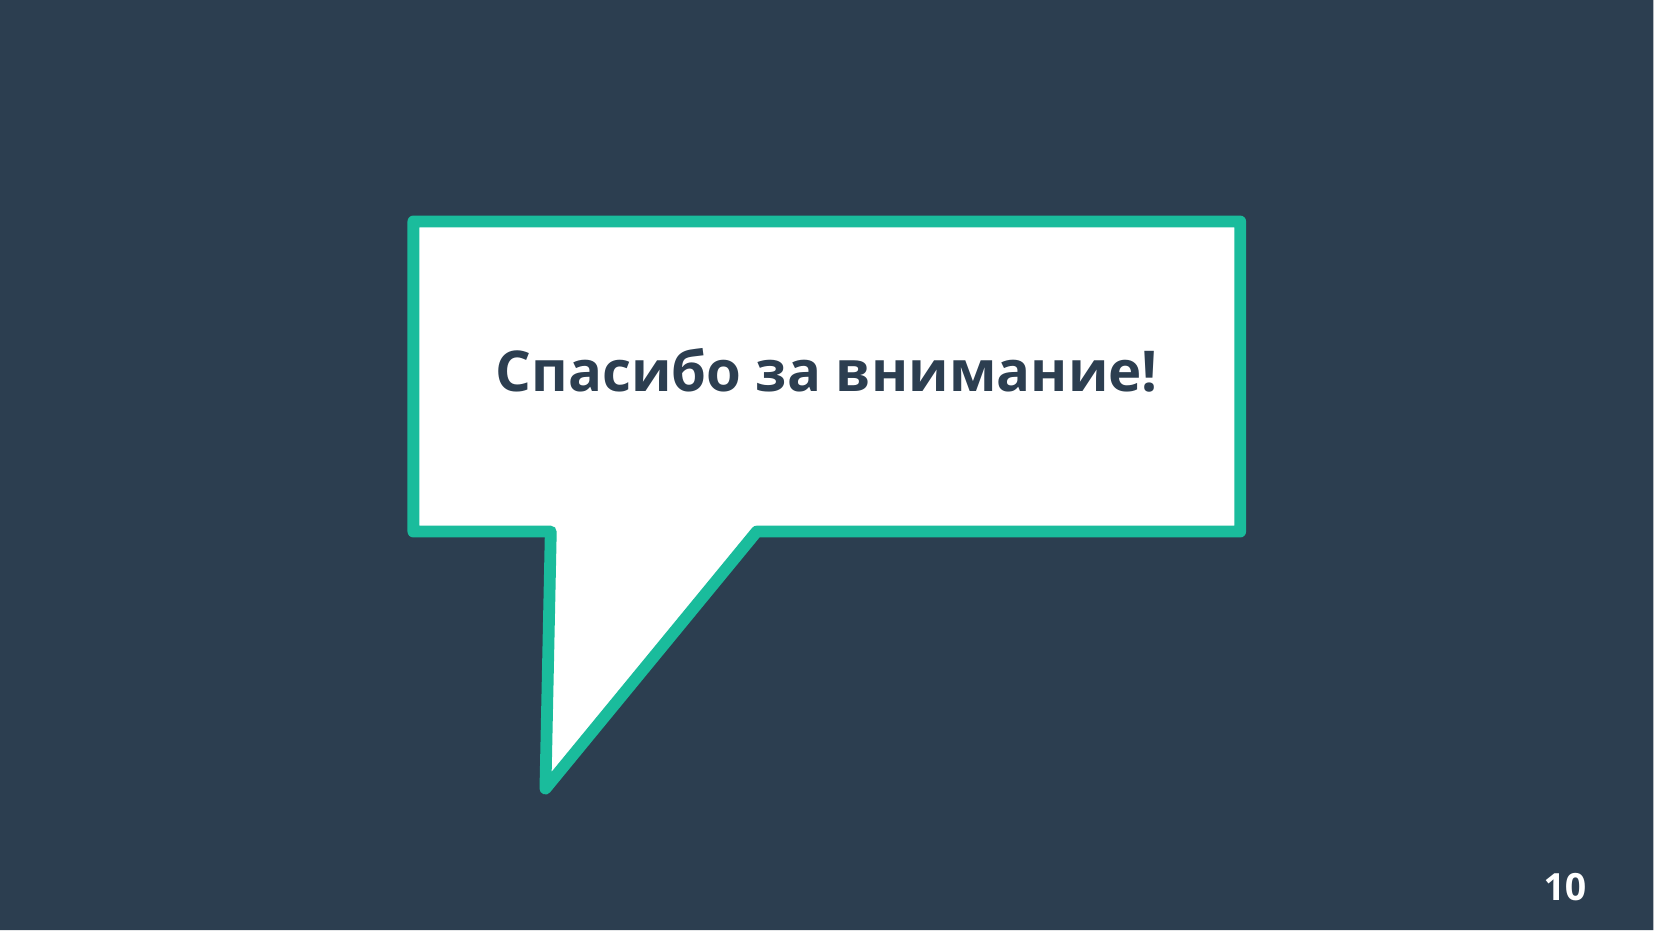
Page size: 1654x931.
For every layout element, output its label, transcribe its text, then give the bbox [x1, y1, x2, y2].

title Спасибо за внимание! [442, 236, 1211, 502]
